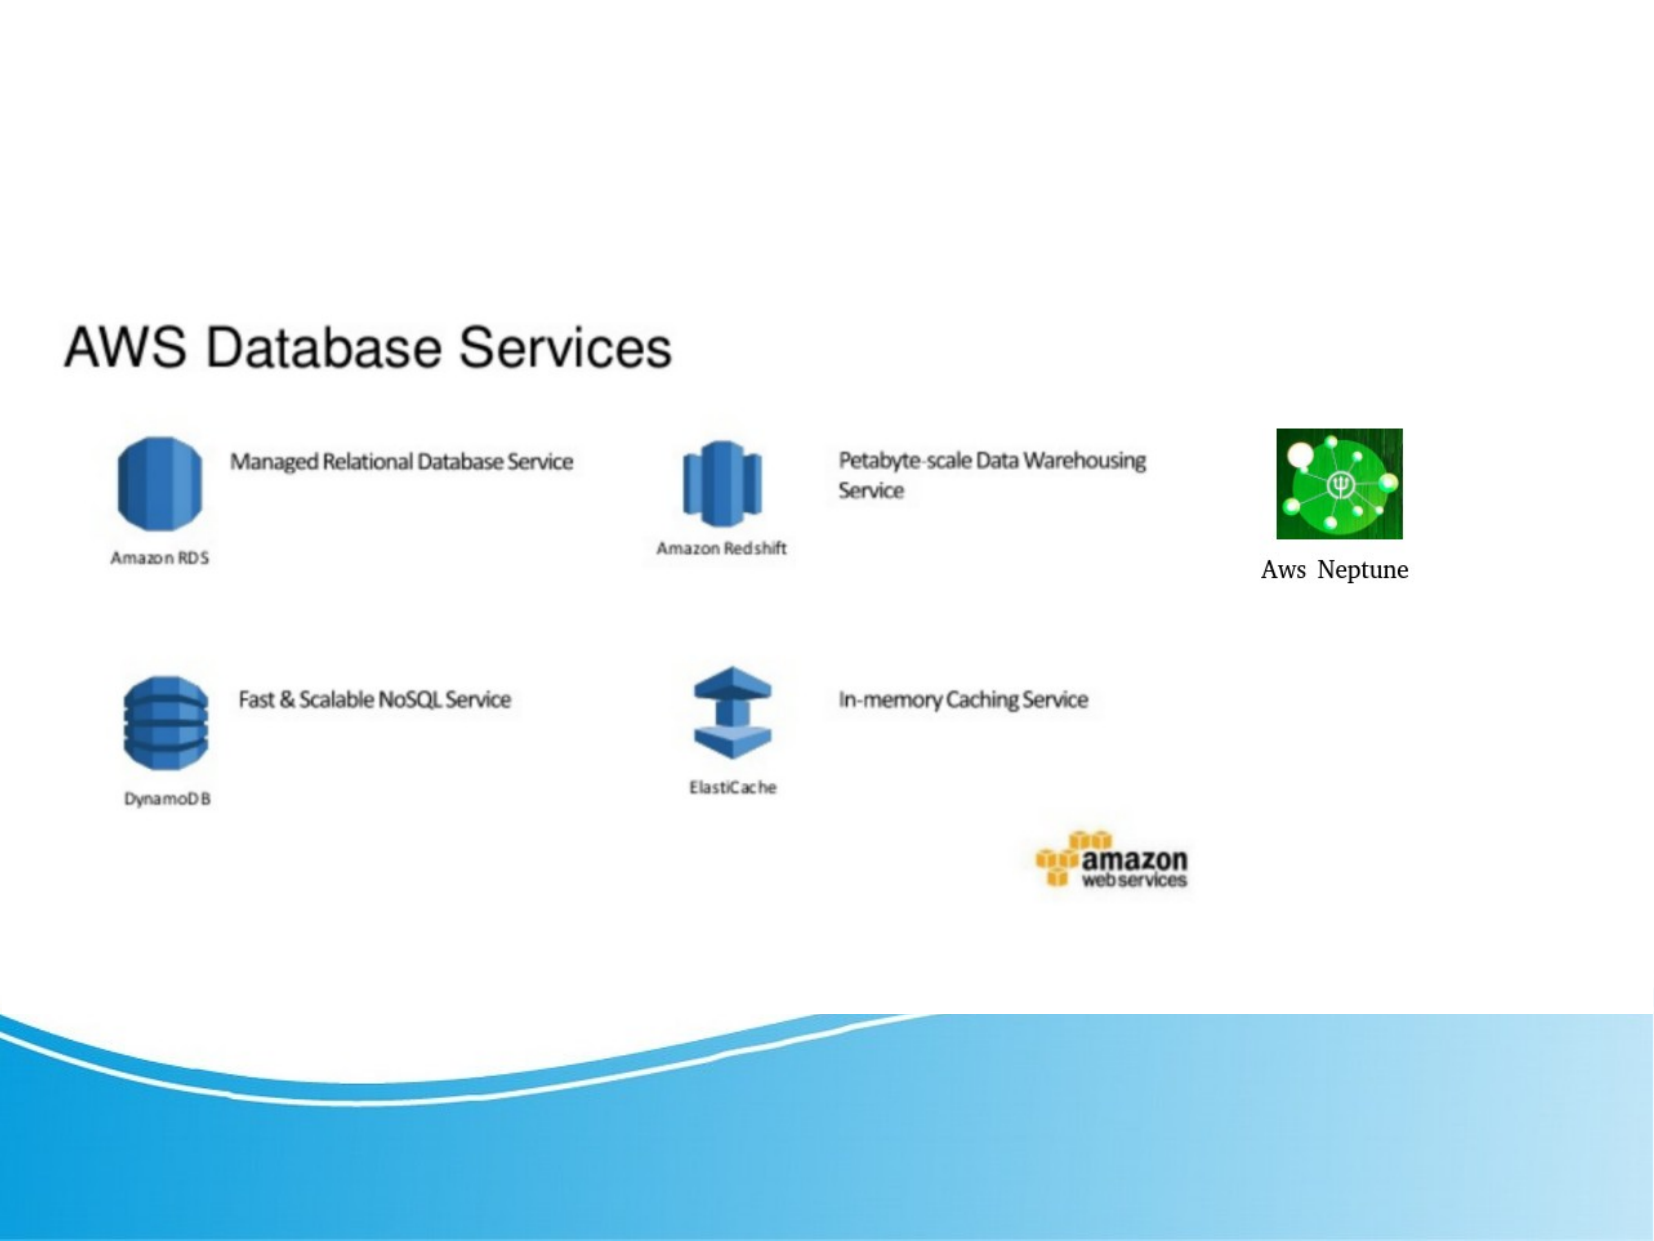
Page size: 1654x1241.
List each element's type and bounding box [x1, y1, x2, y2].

picture [0, 243, 1654, 1241]
